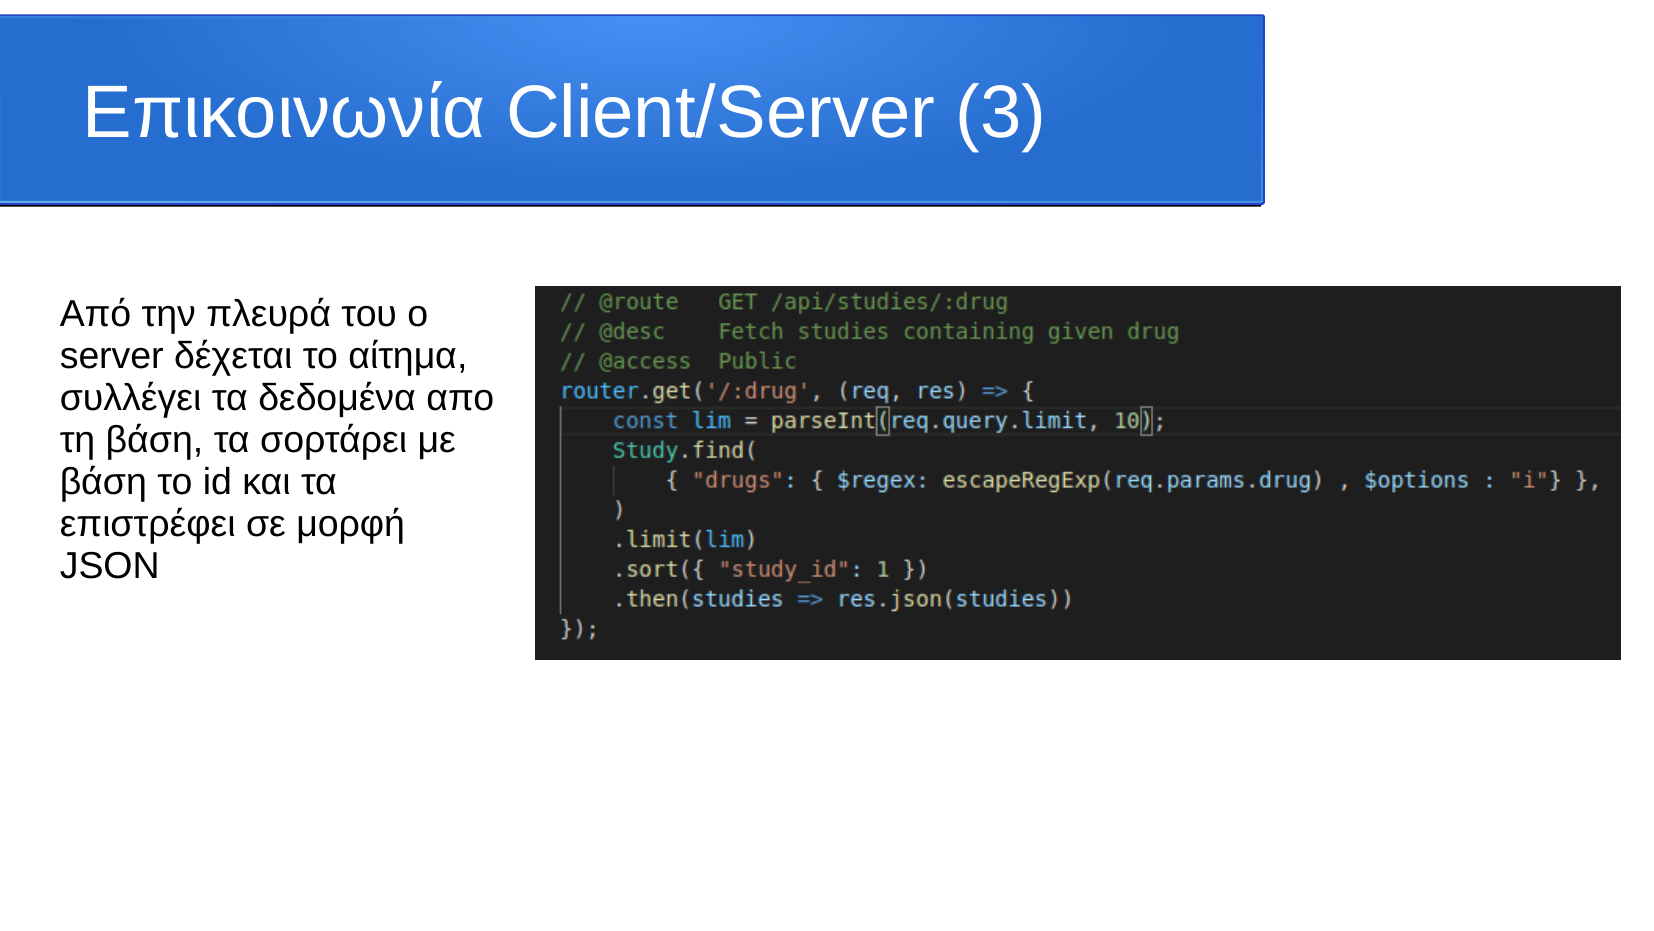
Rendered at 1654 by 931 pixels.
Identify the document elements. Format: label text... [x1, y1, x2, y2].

picture [535, 286, 1621, 661]
title Επικοινωνία Client/Server (3) [82, 35, 1235, 189]
text_box Από την πλευρά του ο server δέχεται το αίτημα, συλλέγει τα δεδομένα απο τη βάση, τα σορτάρει με βάση το id και τα επιστρέφει σε μορφή JSON [45, 285, 526, 901]
